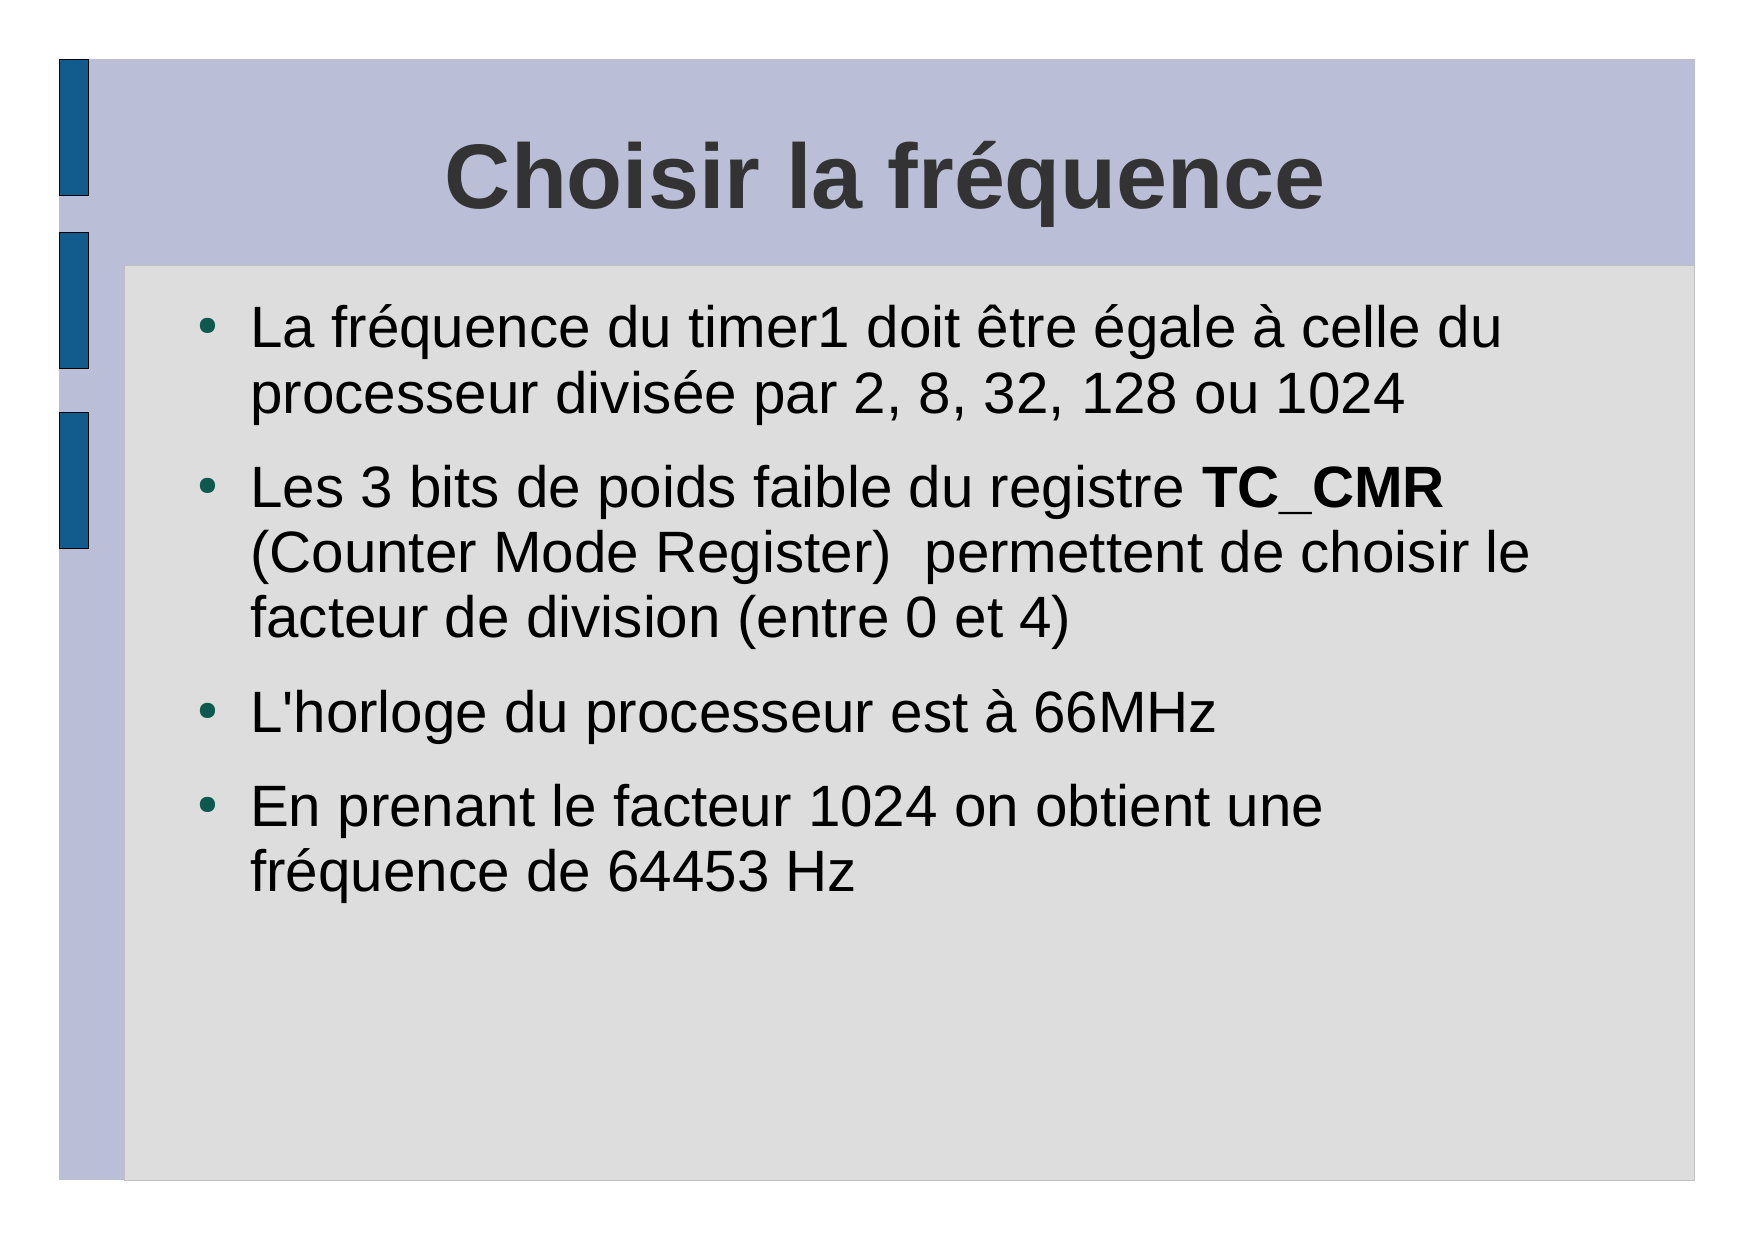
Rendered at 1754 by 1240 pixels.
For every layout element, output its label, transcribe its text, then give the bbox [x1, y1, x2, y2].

list La fréquence du timer1 doit être égale à celle du processeur divisée par 2, 8, 32, 128 ou 1024 Les 3 bits de poids faible du registre TC_CMR (Counter Mode Register) permettent de choisir le facteur de division (entre 0 et 4) L'horloge du processeur est à 66MHz En prenant le facteur 1024 on obtient une fréquence de 64453 Hz [179, 295, 1577, 1093]
title Choisir la fréquence [118, 88, 1654, 266]
